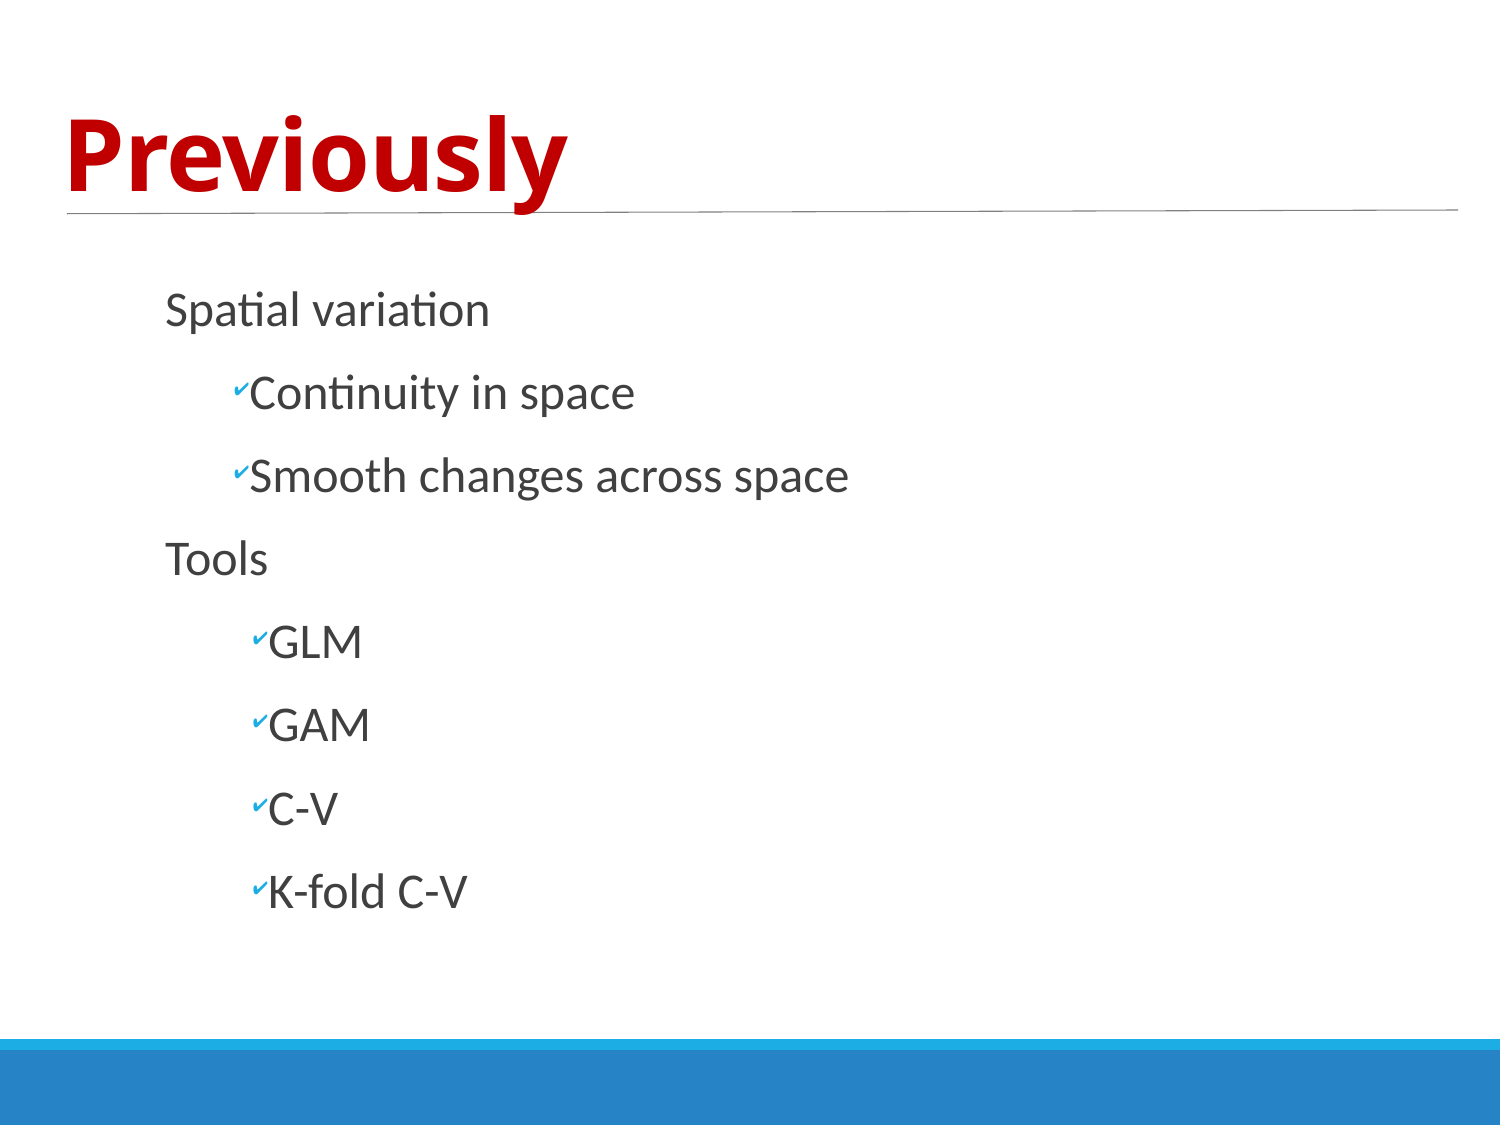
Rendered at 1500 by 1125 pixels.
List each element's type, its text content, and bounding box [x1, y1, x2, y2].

title Previously [62, 107, 1300, 207]
list Spatial variation Continuity in space Smooth changes across space Tools GLM GAM C-V K-fold C-V [150, 275, 1336, 961]
